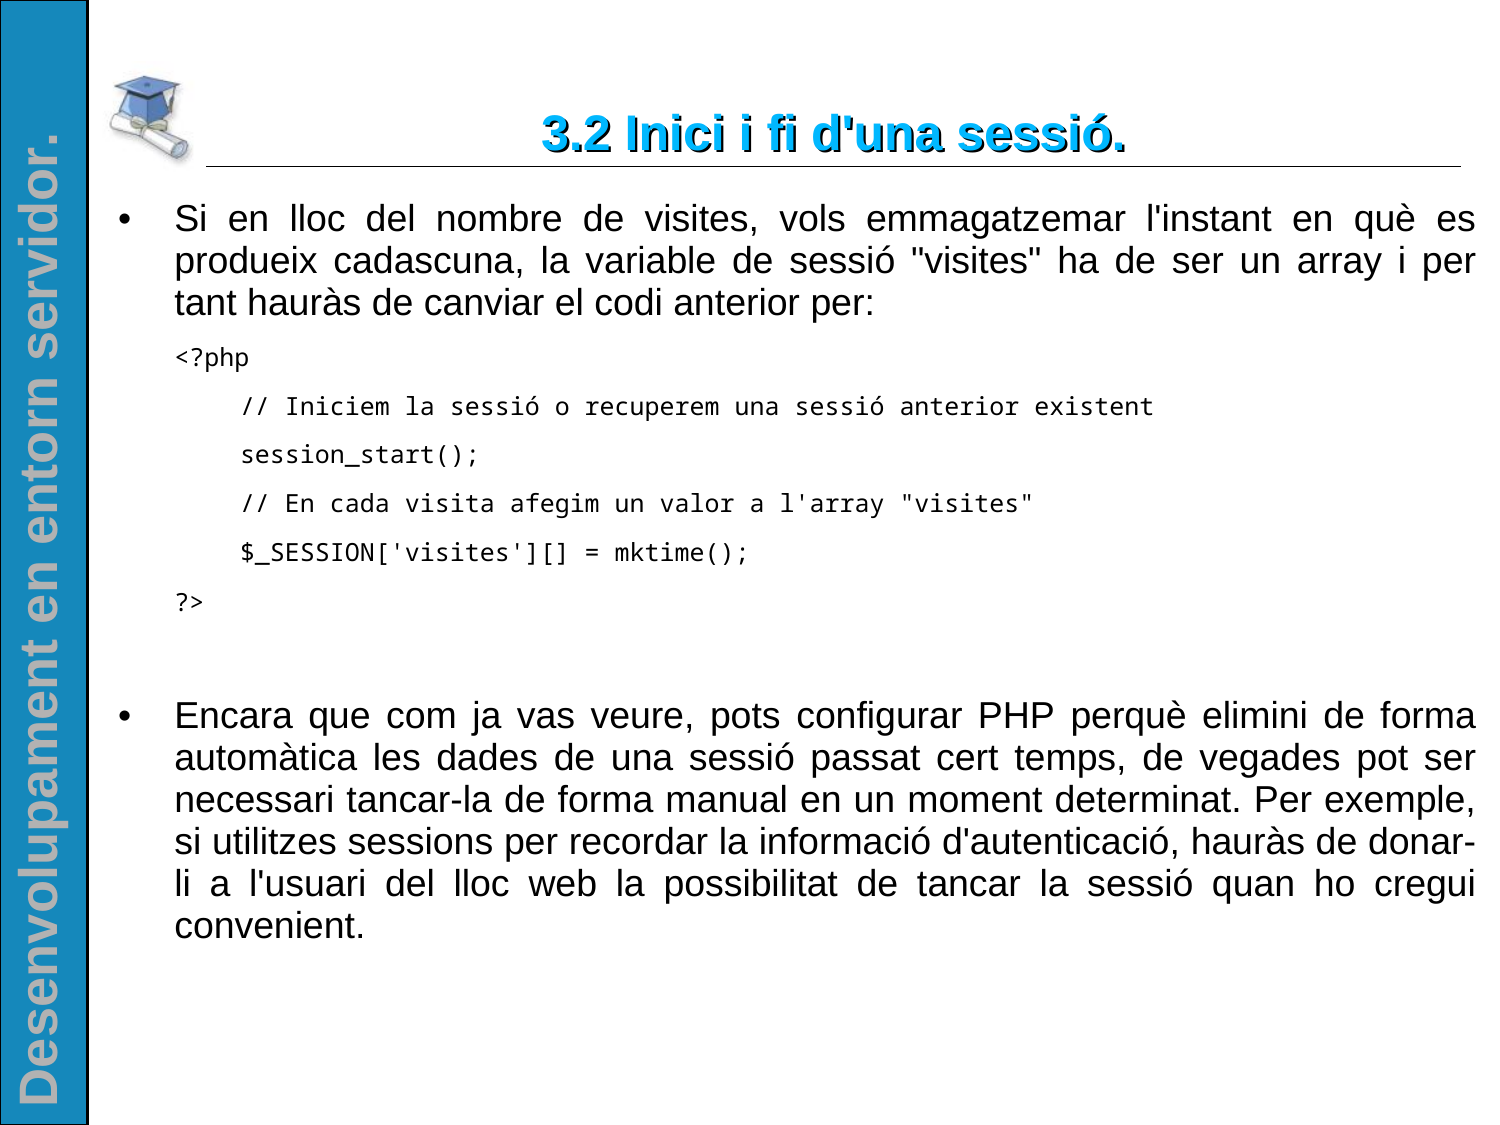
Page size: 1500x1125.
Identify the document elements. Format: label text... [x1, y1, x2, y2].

picture [93, 61, 206, 174]
list Si en lloc del nombre de visites, vols emmagatzemar l'instant en què es produeix cadascuna, la variable de sessió "visites" ha de ser un array i per tant hauràs de canviar el codi anterior per: <?php // Iniciem la sessió o recuperem una sessió anterior existent session_start(); // En cada visita afegim un valor a l'array "visites" $_SESSION['visites'][] = mktime(); ?> Encara que com ja vas veure, pots configurar PHP perquè elimini de forma automàtica les dades de una sessió passat cert temps, de vegades pot ser necessari tancar-la de forma manual en un moment determinat. Per exemple, si utilitzes sessions per recordar la informació d'autenticació, hauràs de donar-li a l'usuari del lloc web la possibilitat de tancar la sessió quan ho cregui convenient. [118, 197, 1477, 1063]
title 3.2 Inici i fi d'una sessió. [206, 88, 1447, 178]
